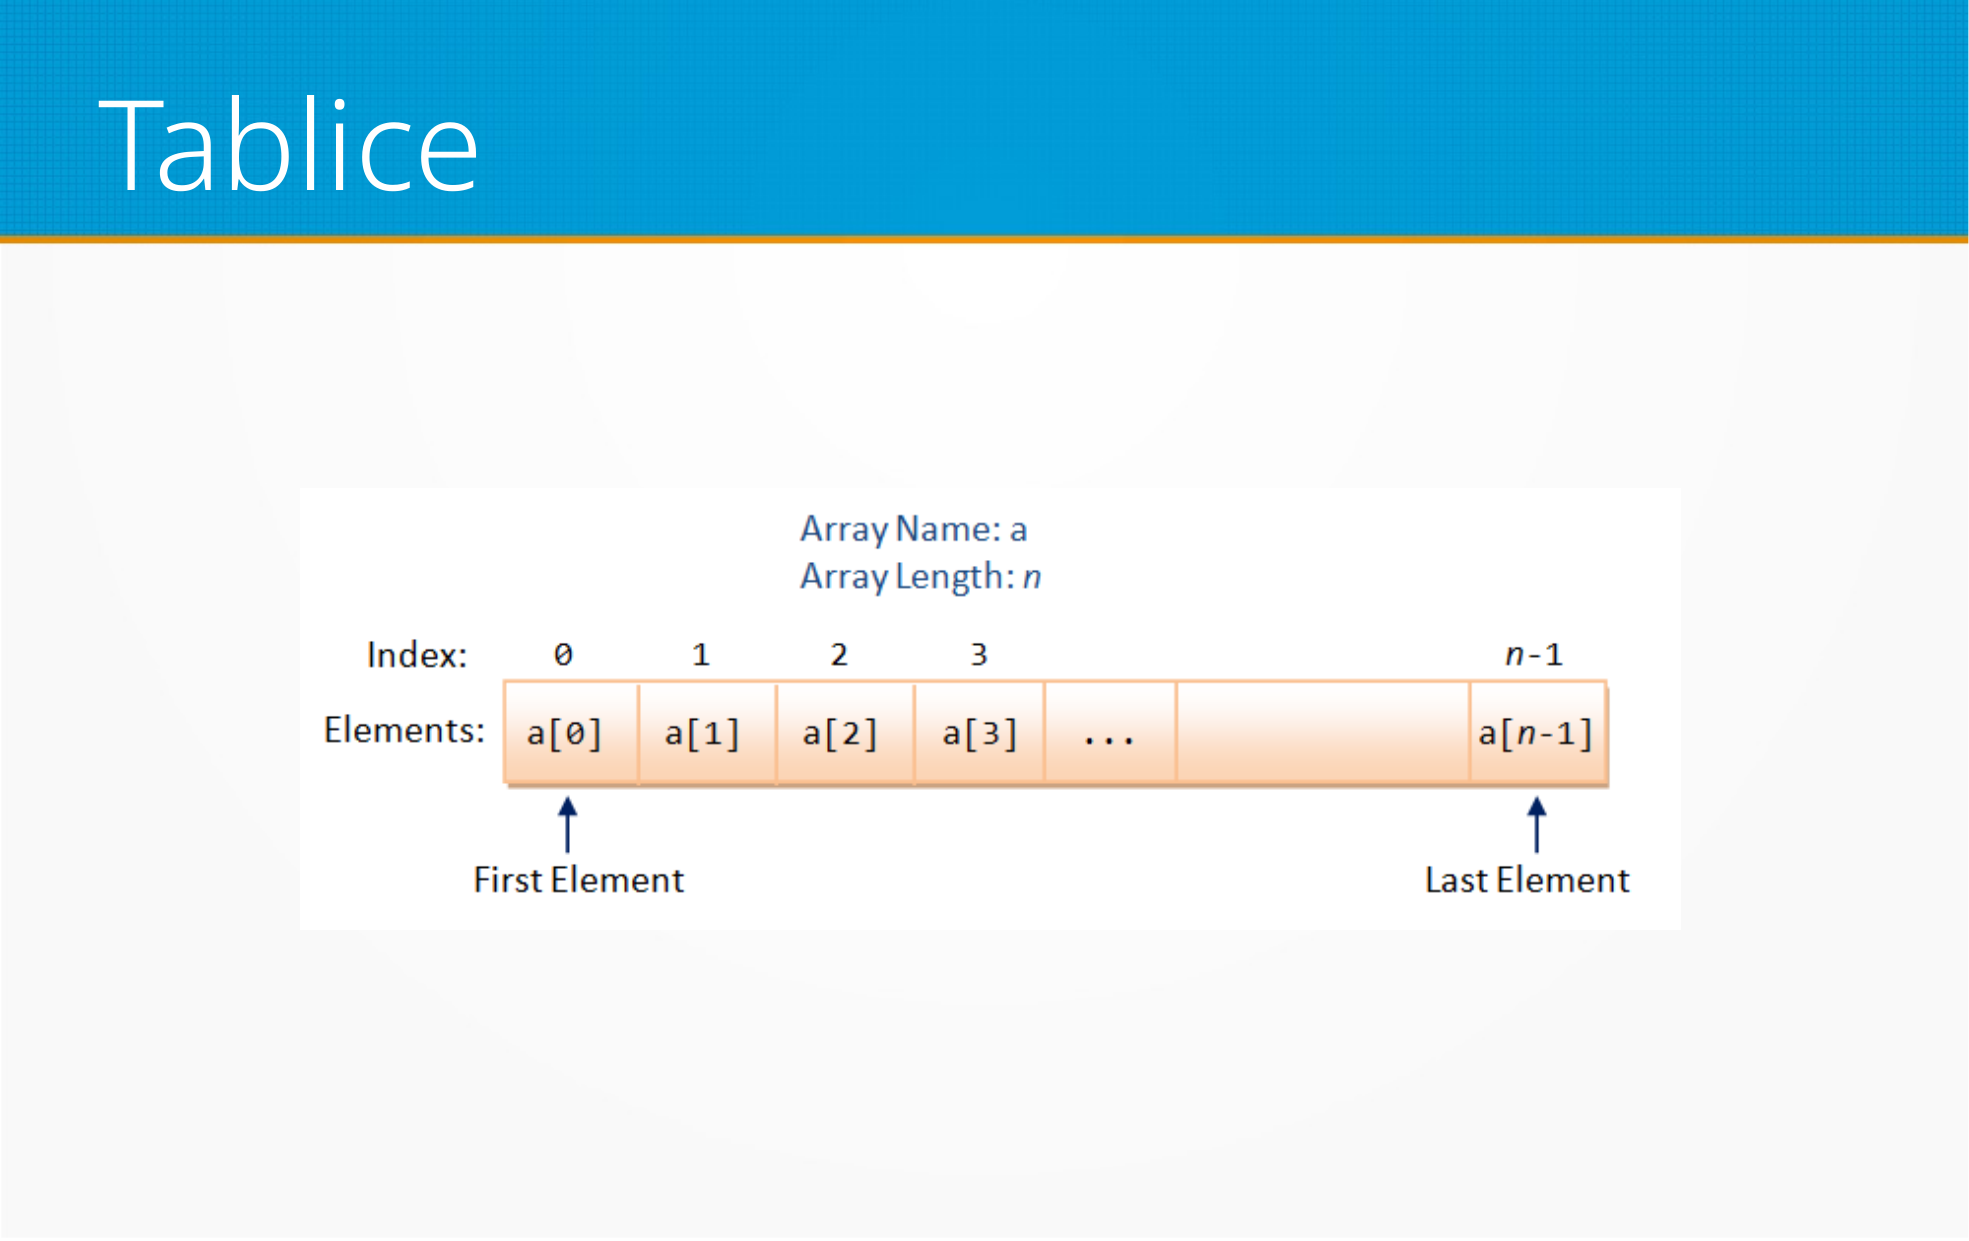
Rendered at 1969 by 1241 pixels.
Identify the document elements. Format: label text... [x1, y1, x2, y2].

title Tablice [98, 19, 1870, 227]
picture [0, 233, 1969, 1241]
